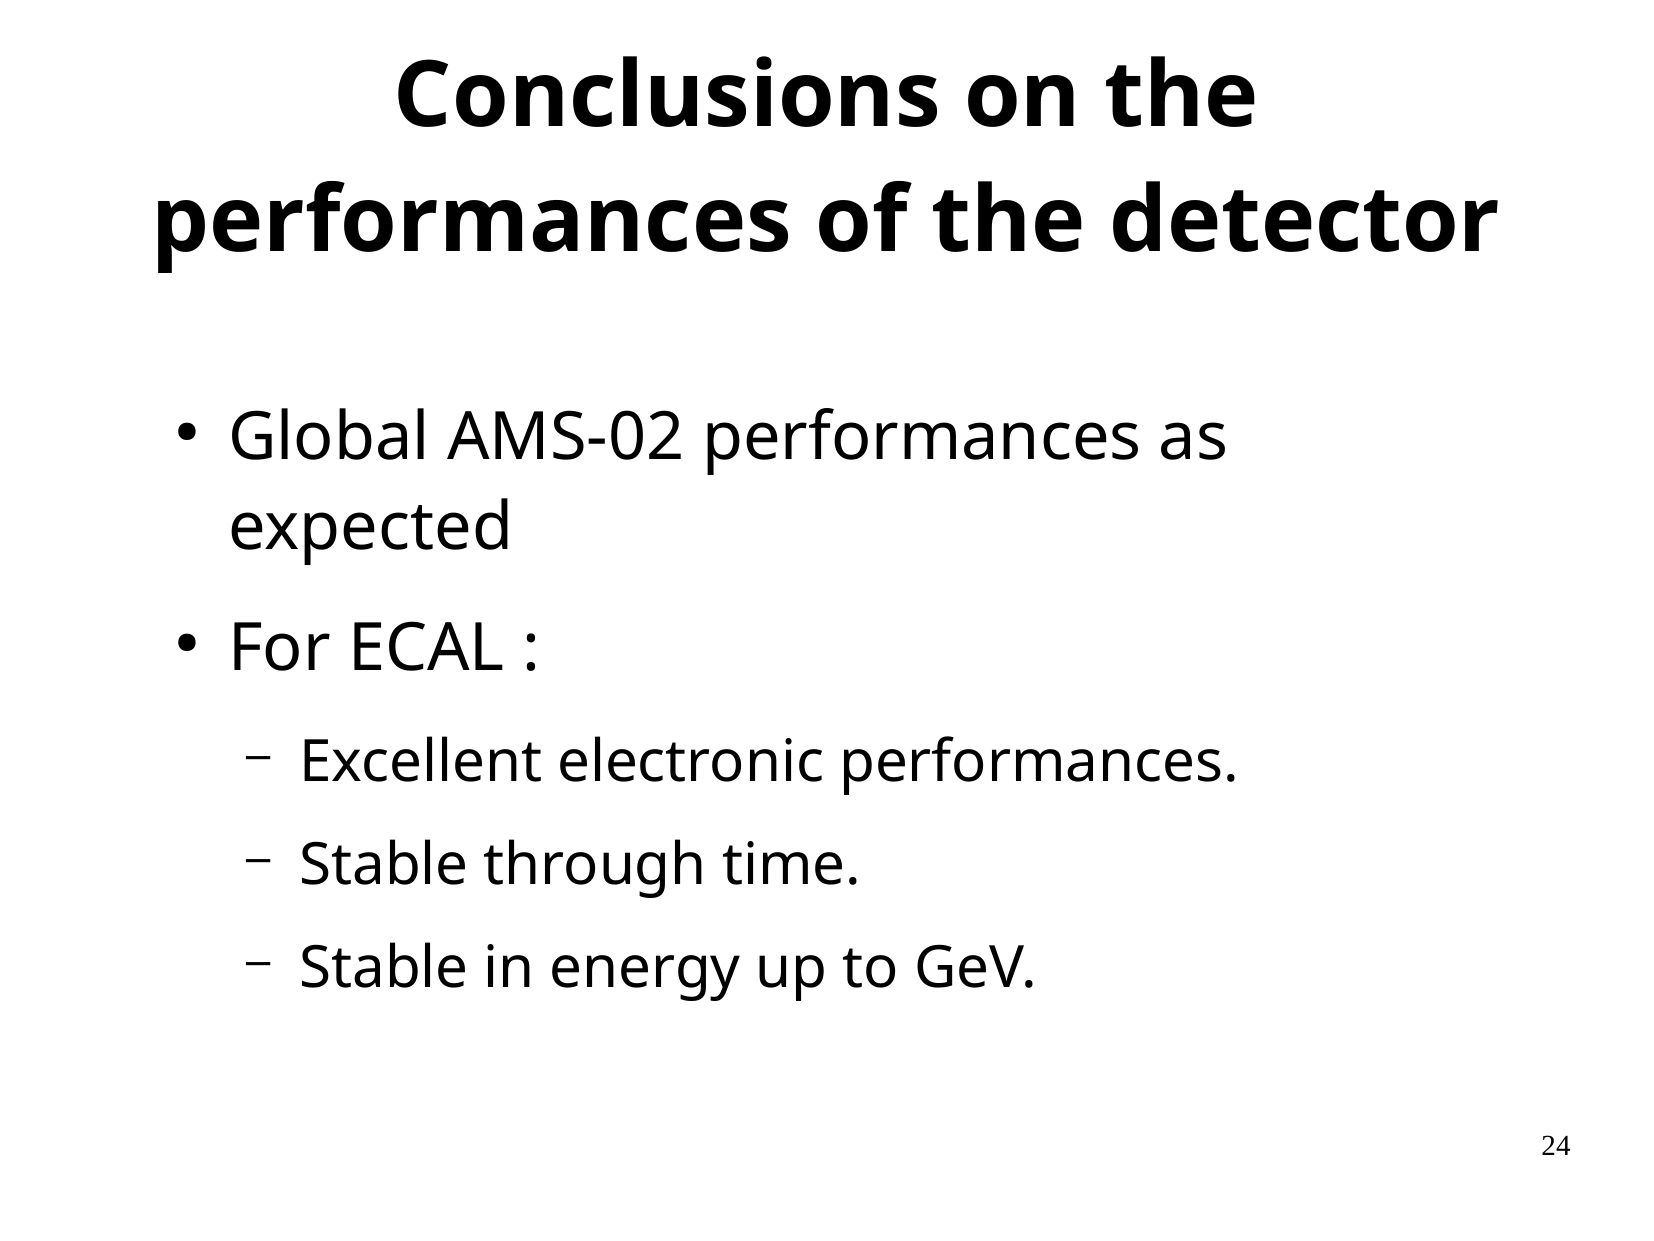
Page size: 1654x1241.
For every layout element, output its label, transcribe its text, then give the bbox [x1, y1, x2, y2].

list Global AMS-02 performances as expected For ECAL : Excellent electronic performances. Stable through time. Stable in energy up to GeV. [157, 387, 1491, 1108]
title Conclusions on the performances of the detector [82, 29, 1571, 277]
